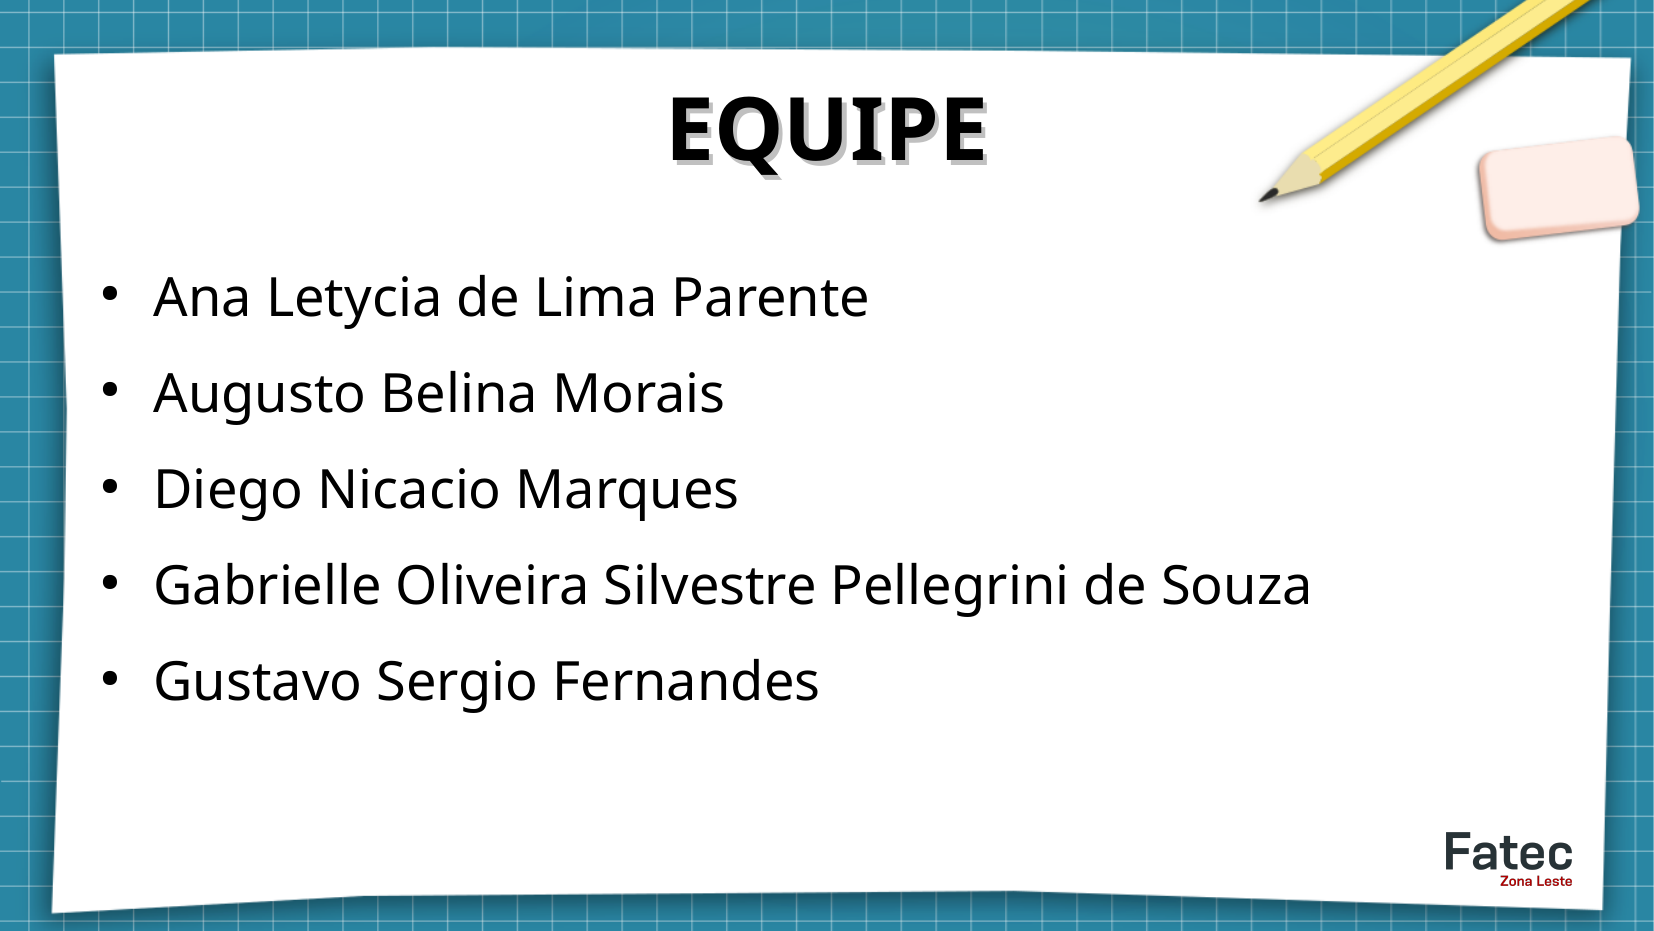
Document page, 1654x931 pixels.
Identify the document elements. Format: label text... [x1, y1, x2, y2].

picture [0, 0, 1654, 931]
list Ana Letycia de Lima Parente Augusto Belina Morais Diego Nicacio Marques Gabrielle Oliveira Silvestre Pellegrini de Souza Gustavo Sergio Fernandes [82, 217, 1571, 758]
title EQUIPE [82, 48, 1571, 205]
